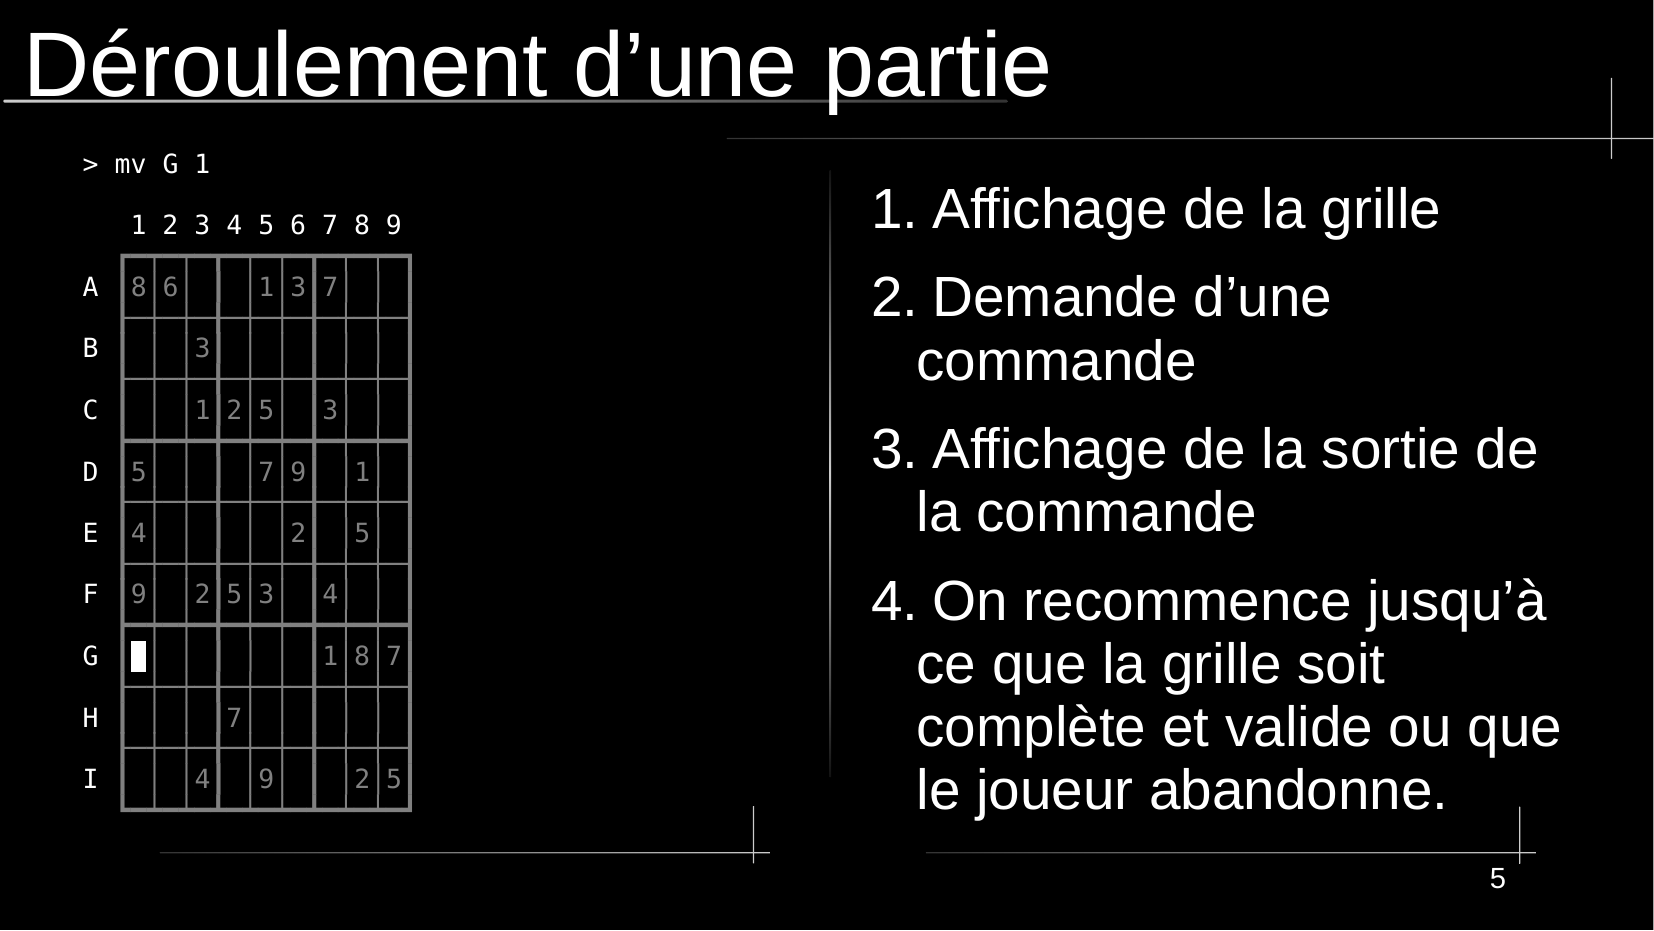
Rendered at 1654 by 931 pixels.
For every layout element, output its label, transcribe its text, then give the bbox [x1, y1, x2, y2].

list Affichage de la grille Demande d’une commande Affichage de la sortie de la commande On recommence jusqu’à ce que la grille soit complète et valide ou que le joueur abandonne. [856, 177, 1595, 827]
list > mv G 1 1 2 3 4 5 6 7 8 9 ┏━┯━┯━┳━┯━┯━┳━┯━┯━┓ A ┃8│6│ ┃ │1│3┃7│ │ ┃ ┠─┼─┼─╂─┼─┼─╂─┼─┼─┨ B ┃ │ │3┃ │ │ ┃ │ │ ┃ ┠─┼─┼─╂─┼─┼─╂─┼─┼─┨ C ┃ │ │1┃2│5│ ┃3│ │ ┃ ┣━┿━┿━╋━┿━┿━╋━┿━┿━┫ D ┃5│ │ ┃ │7│9┃ │1│ ┃ ┠─┼─┼─╂─┼─┼─╂─┼─┼─┨ E ┃4│ │ ┃ │ │2┃ │5│ ┃ ┠─┼─┼─╂─┼─┼─╂─┼─┼─┨ F ┃9│ │2┃5│3│ ┃4│ │ ┃ ┣━┿━┿━╋━┿━┿━╋━┿━┿━┫ G ┃ │ │ ┃ │ │ ┃1│8│7┃ ┠─┼─┼─╂─┼─┼─╂─┼─┼─┨ H ┃ │ │ ┃7│ │ ┃ │ │ ┃ ┠─┼─┼─╂─┼─┼─╂─┼─┼─┨ I ┃ │ │4┃ │9│ ┃ │2│5┃ ┗━┷━┷━┻━┷━┷━┻━┷━┷━┛ [82, 147, 798, 827]
title Déroulement d’une partie [23, 11, 1589, 119]
